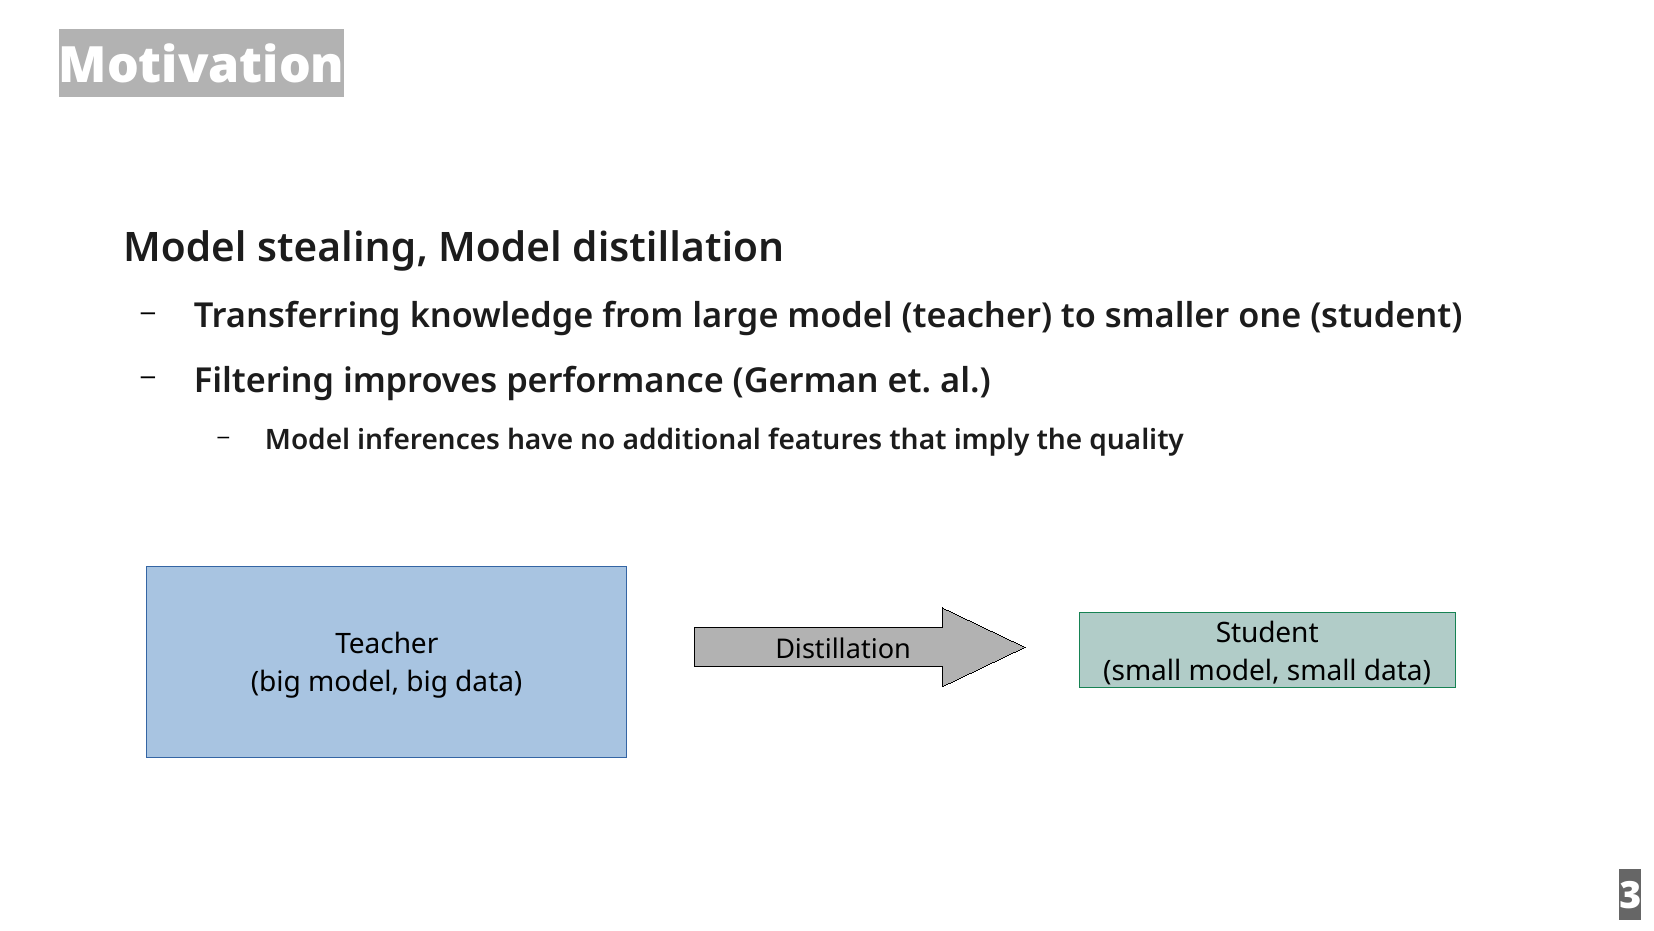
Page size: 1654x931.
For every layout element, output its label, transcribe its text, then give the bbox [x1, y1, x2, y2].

title Motivation [59, 0, 1595, 98]
list Model stealing, Model distillation Transferring knowledge from large model (teacher) to smaller one (student) Filtering improves performance (German et. al.) Model inferences have no additional features that imply the quality [52, 218, 1559, 795]
